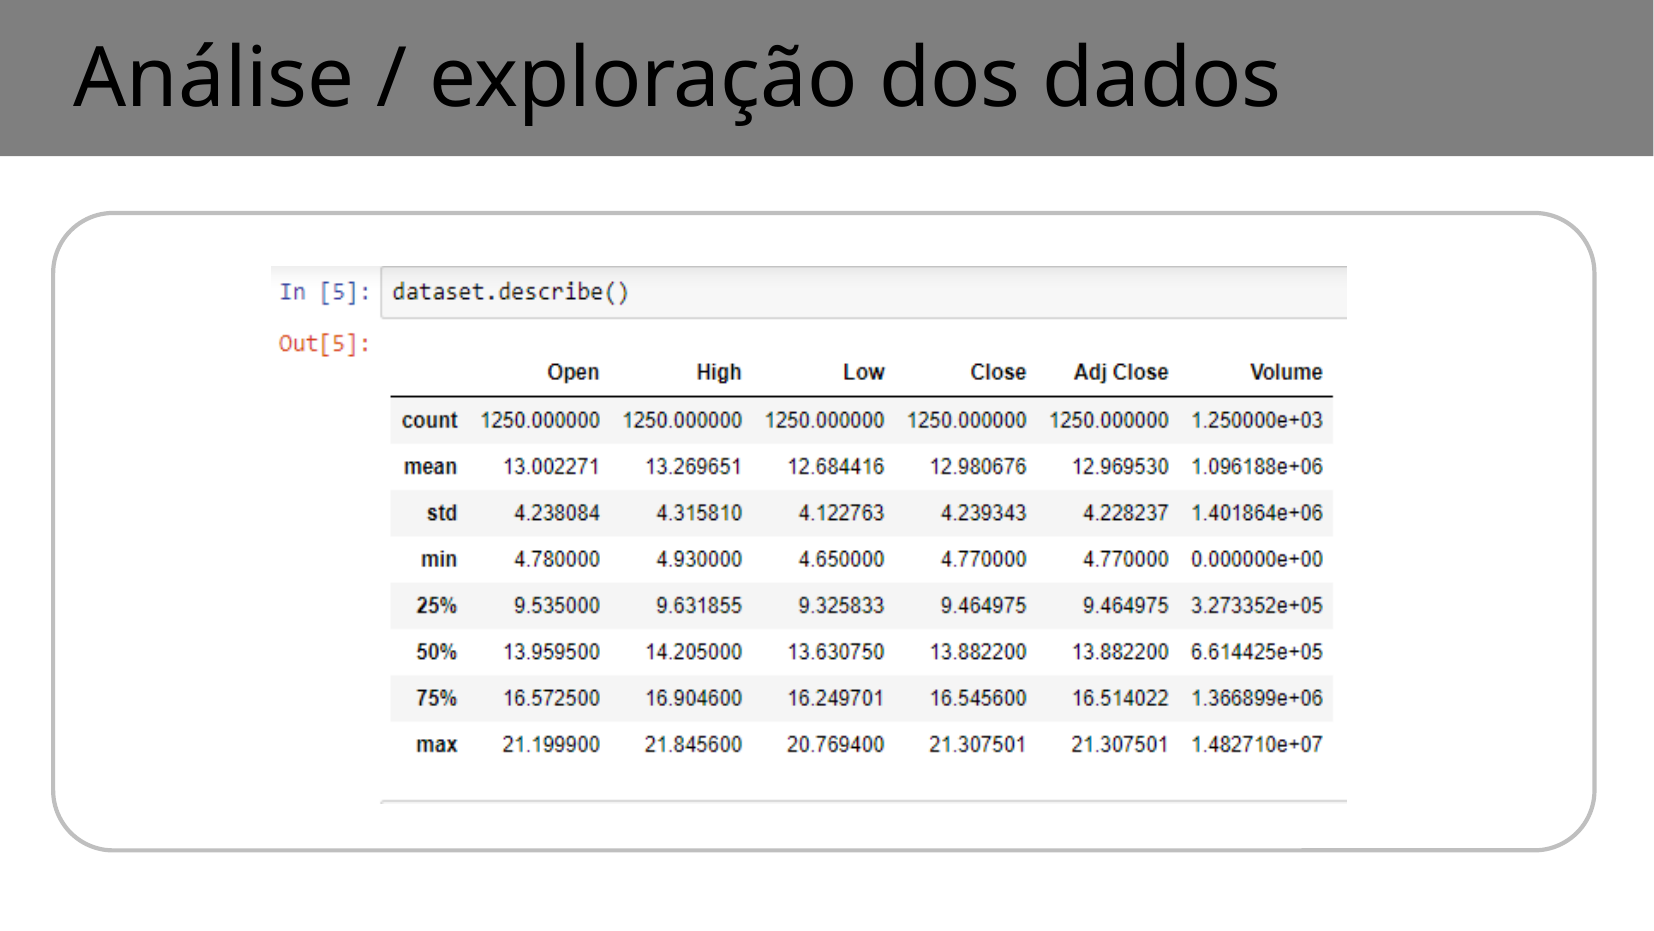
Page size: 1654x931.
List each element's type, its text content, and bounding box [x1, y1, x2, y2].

text_box [0, 0, 1654, 157]
picture [271, 266, 1347, 804]
text_box Análise / exploração dos dados [59, 9, 1386, 127]
